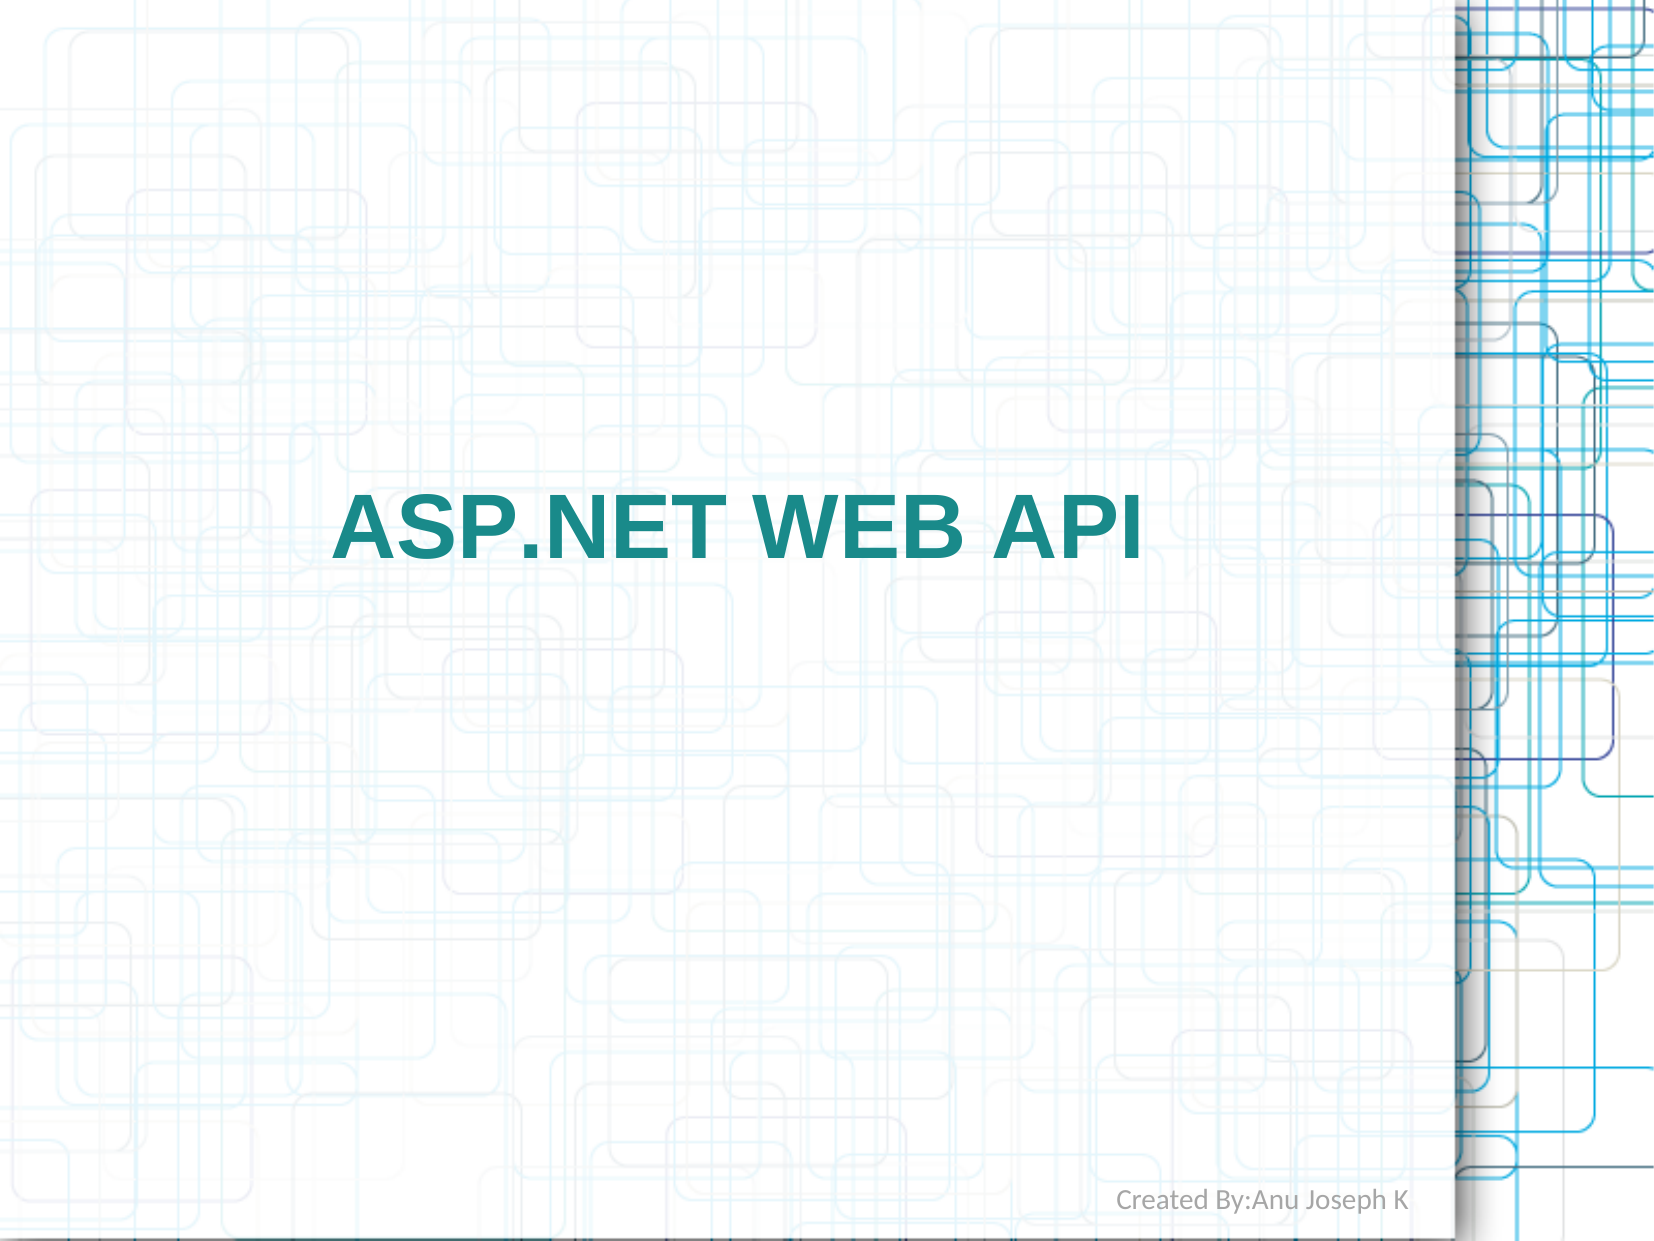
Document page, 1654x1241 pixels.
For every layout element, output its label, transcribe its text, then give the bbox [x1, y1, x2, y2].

title ASP.NET WEB API [59, 49, 1418, 996]
